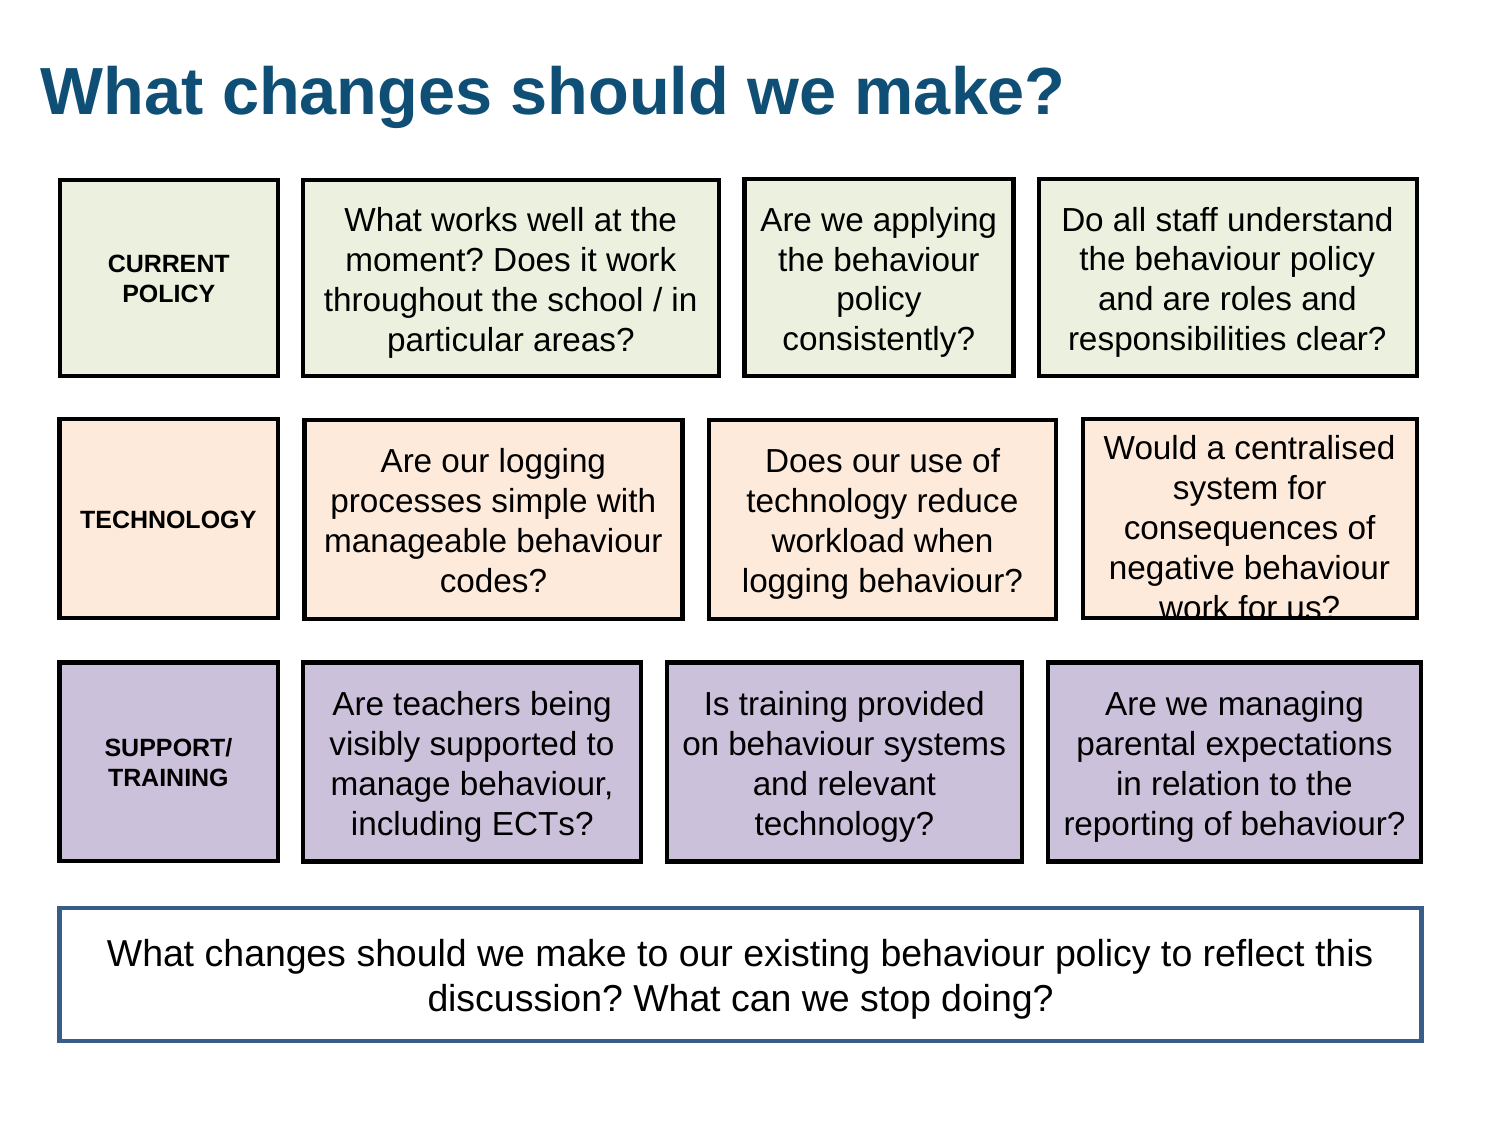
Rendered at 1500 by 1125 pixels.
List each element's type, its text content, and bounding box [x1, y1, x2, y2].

text_box Is training provided on behaviour systems and relevant technology? [667, 662, 1022, 862]
text_box Do all staff understand the behaviour policy and are roles and responsibilities clear? [1039, 179, 1417, 376]
text_box Are our logging processes simple with manageable behaviour codes? [304, 420, 683, 619]
text_box SUPPORT/ TRAINING [59, 662, 278, 861]
text_box What changes should we make to our existing behaviour policy to reflect this discussion? What can we stop doing? [59, 908, 1421, 1041]
title What changes should we make? [25, 0, 1388, 180]
text_box What works well at the moment? Does it work throughout the school / in particular areas? [303, 180, 719, 376]
text_box Are we applying the behaviour policy consistently? [744, 179, 1013, 376]
text_box CURRENT POLICY [60, 180, 278, 376]
text_box Does our use of technology reduce workload when logging behaviour? [709, 420, 1056, 619]
text_box TECHNOLOGY [59, 419, 278, 618]
text_box Are teachers being visibly supported to manage behaviour, including ECTs? [303, 662, 641, 862]
text_box Are we managing parental expectations in relation to the reporting of behaviour? [1048, 662, 1421, 862]
text_box Would a centralised system for consequences of negative behaviour work for us? [1083, 419, 1417, 618]
